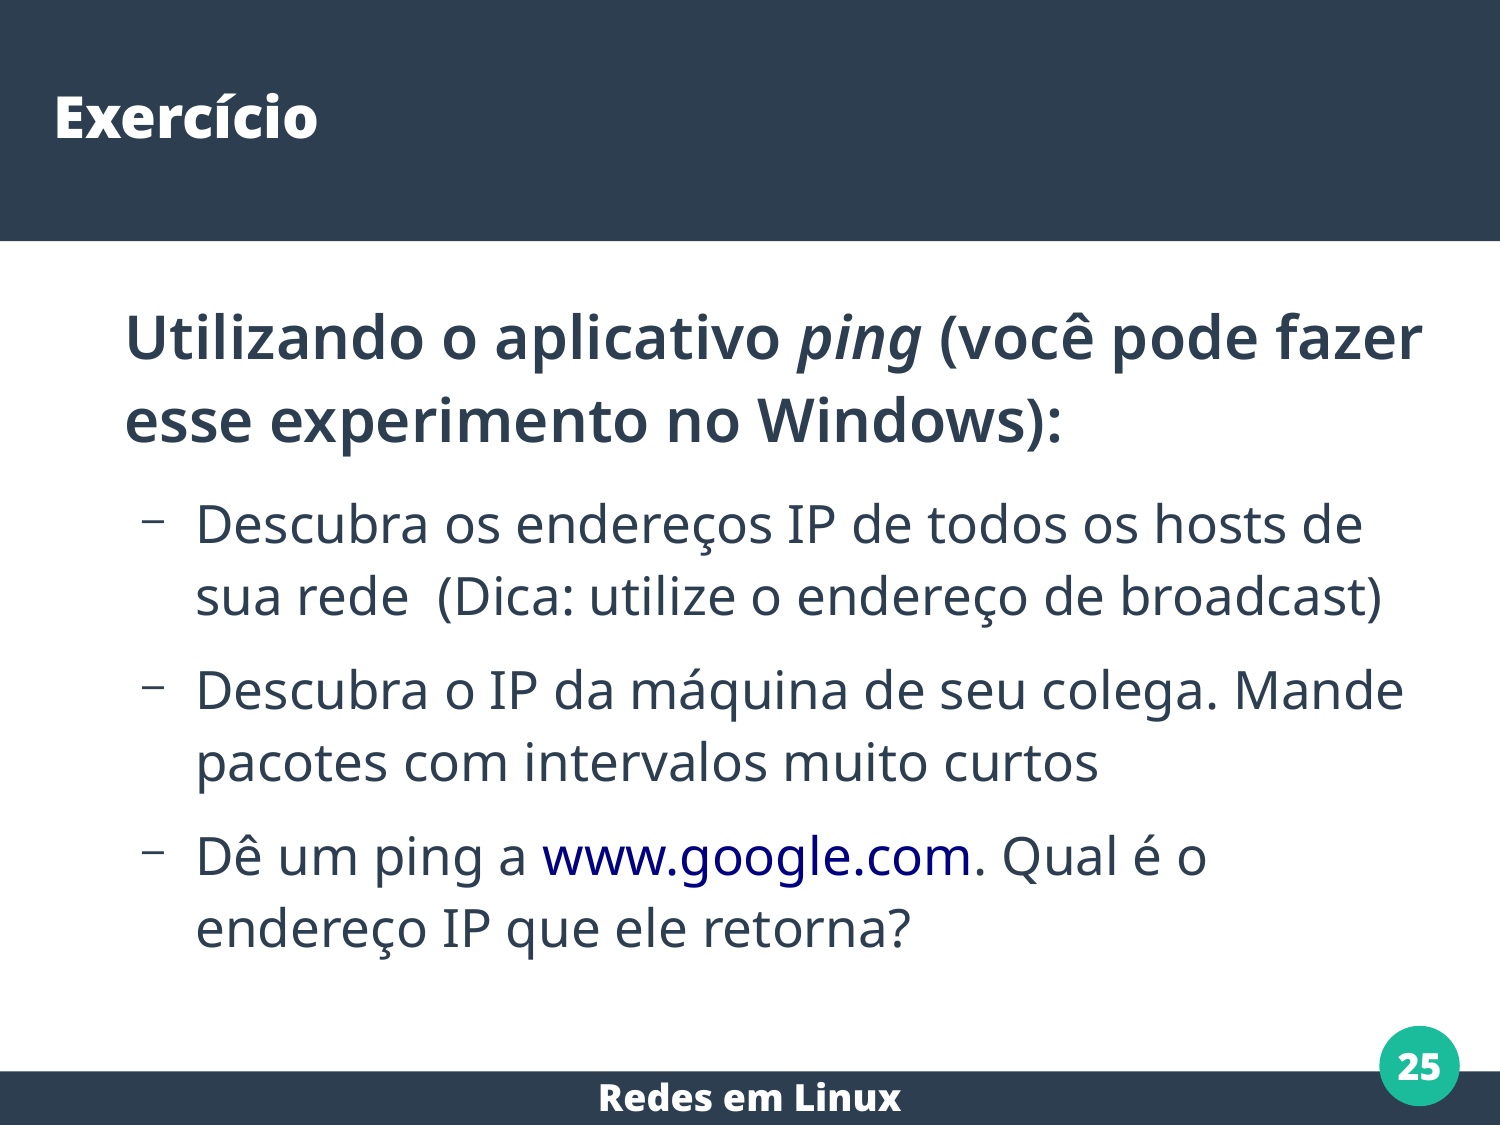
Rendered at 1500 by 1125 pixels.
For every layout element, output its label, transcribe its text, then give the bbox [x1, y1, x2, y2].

title Exercício [53, 44, 1447, 188]
list Utilizando o aplicativo ping (você pode fazer esse experimento no Windows): Descubra os endereços IP de todos os hosts de sua rede (Dica: utilize o endereço de broadcast) Descubra o IP da máquina de seu colega. Mande pacotes com intervalos muito curtos Dê um ping a www.google.com. Qual é o endereço IP que ele retorna? [53, 294, 1447, 1045]
